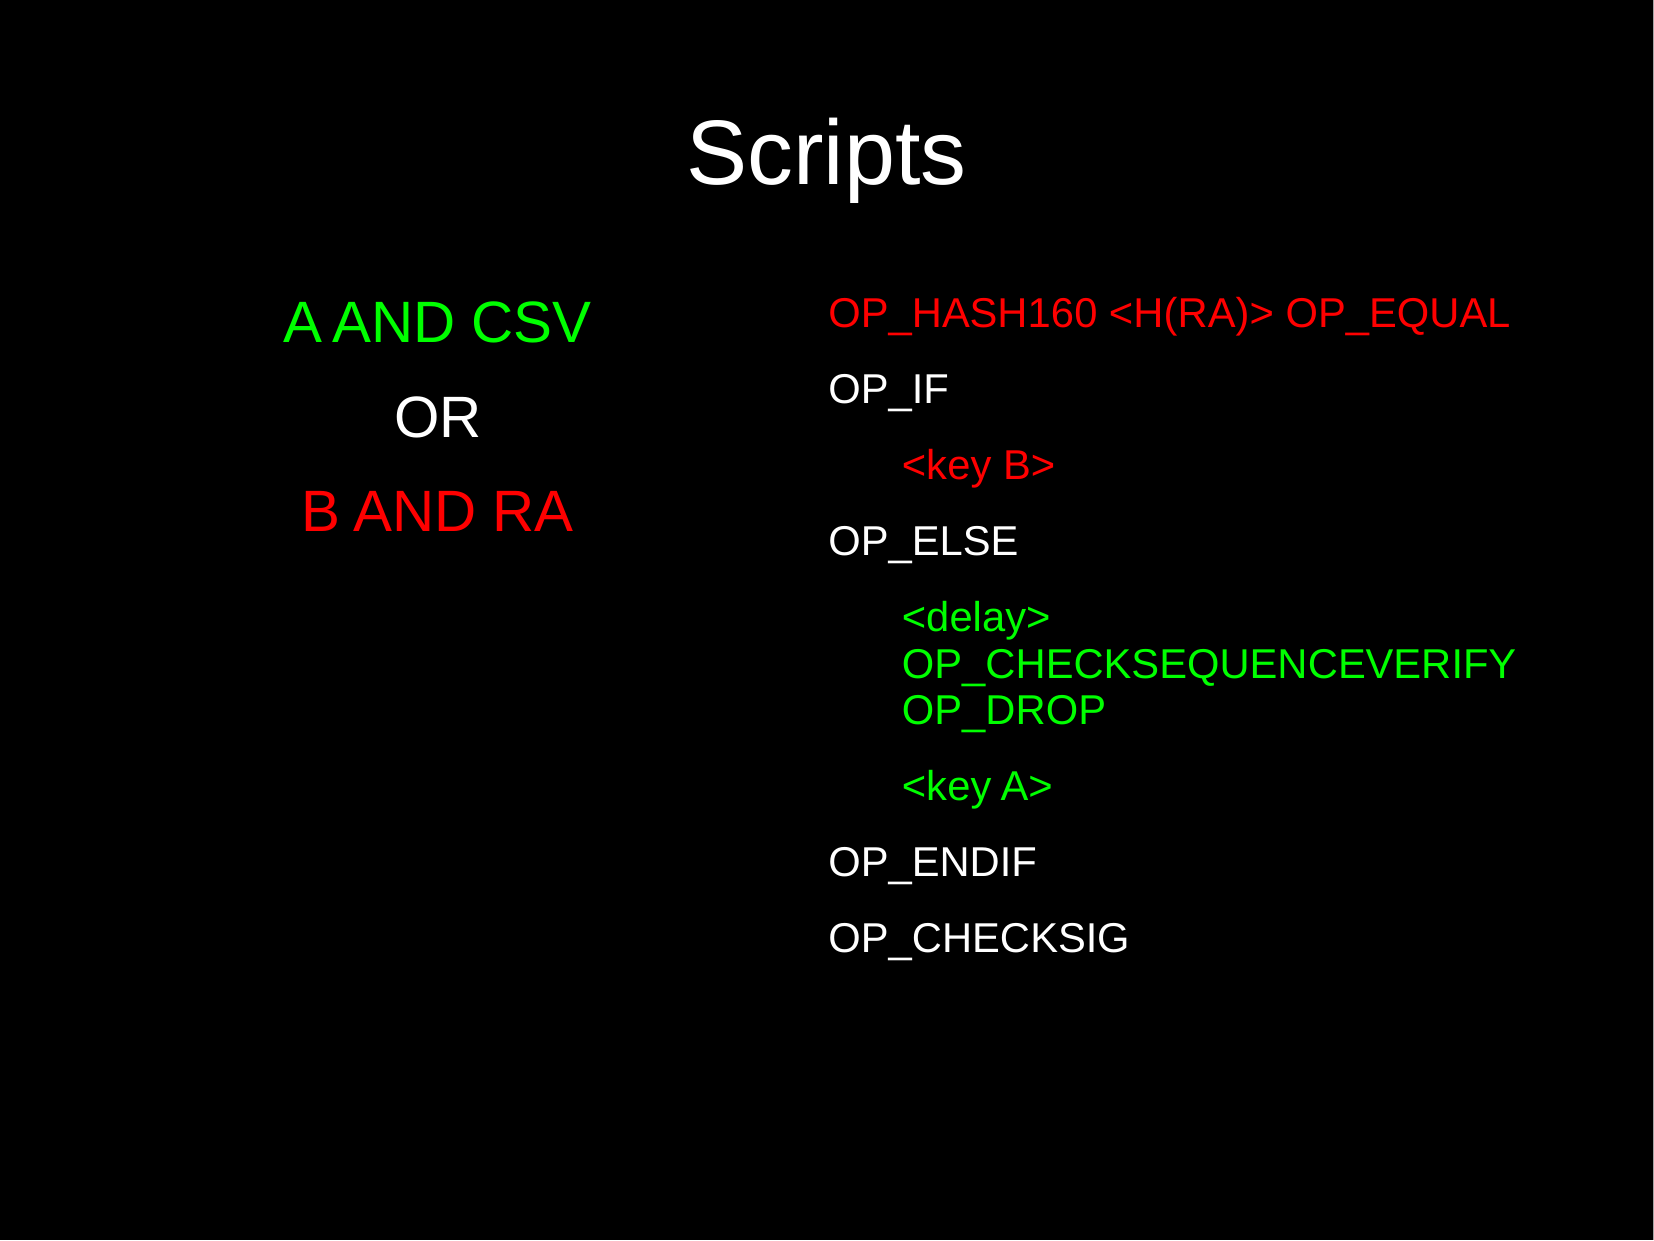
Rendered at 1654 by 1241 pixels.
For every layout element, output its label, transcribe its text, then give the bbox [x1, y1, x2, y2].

title Scripts [82, 49, 1571, 257]
list OP_HASH160 <H(RA)> OP_EQUAL OP_IF <key B> OP_ELSE <delay> OP_CHECKSEQUENCEVERIFY OP_DROP <key A> OP_ENDIF OP_CHECKSIG [828, 290, 1539, 1010]
list A AND CSV OR B AND RA [82, 290, 793, 1010]
